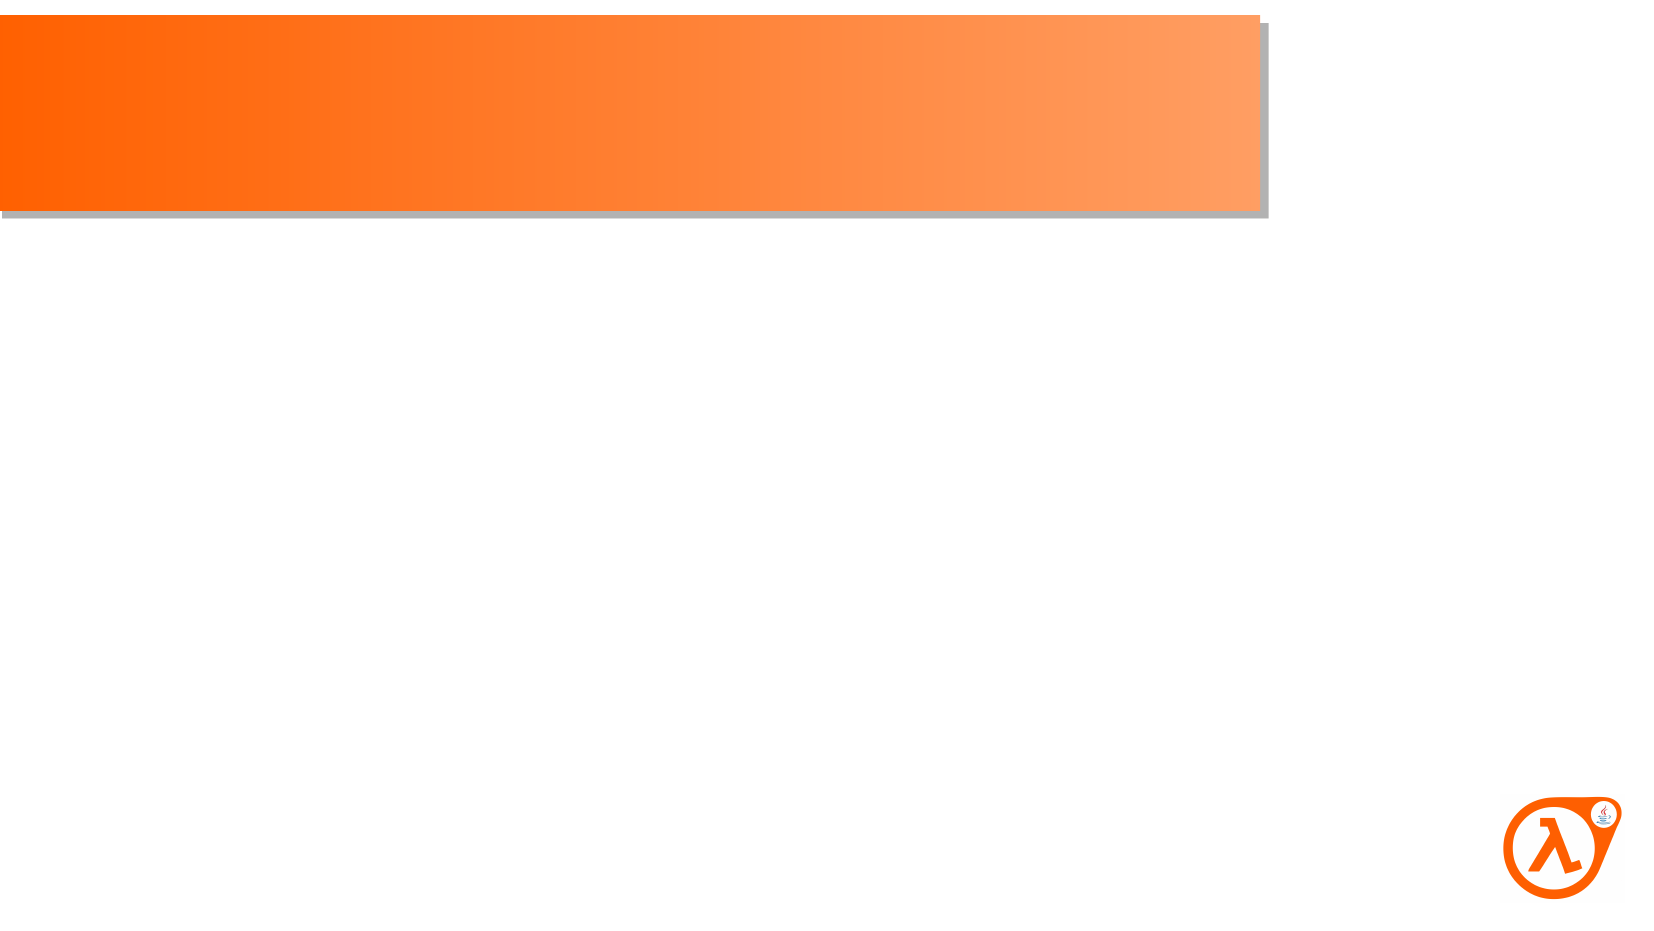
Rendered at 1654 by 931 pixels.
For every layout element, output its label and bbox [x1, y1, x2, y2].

picture [1500, 794, 1625, 903]
